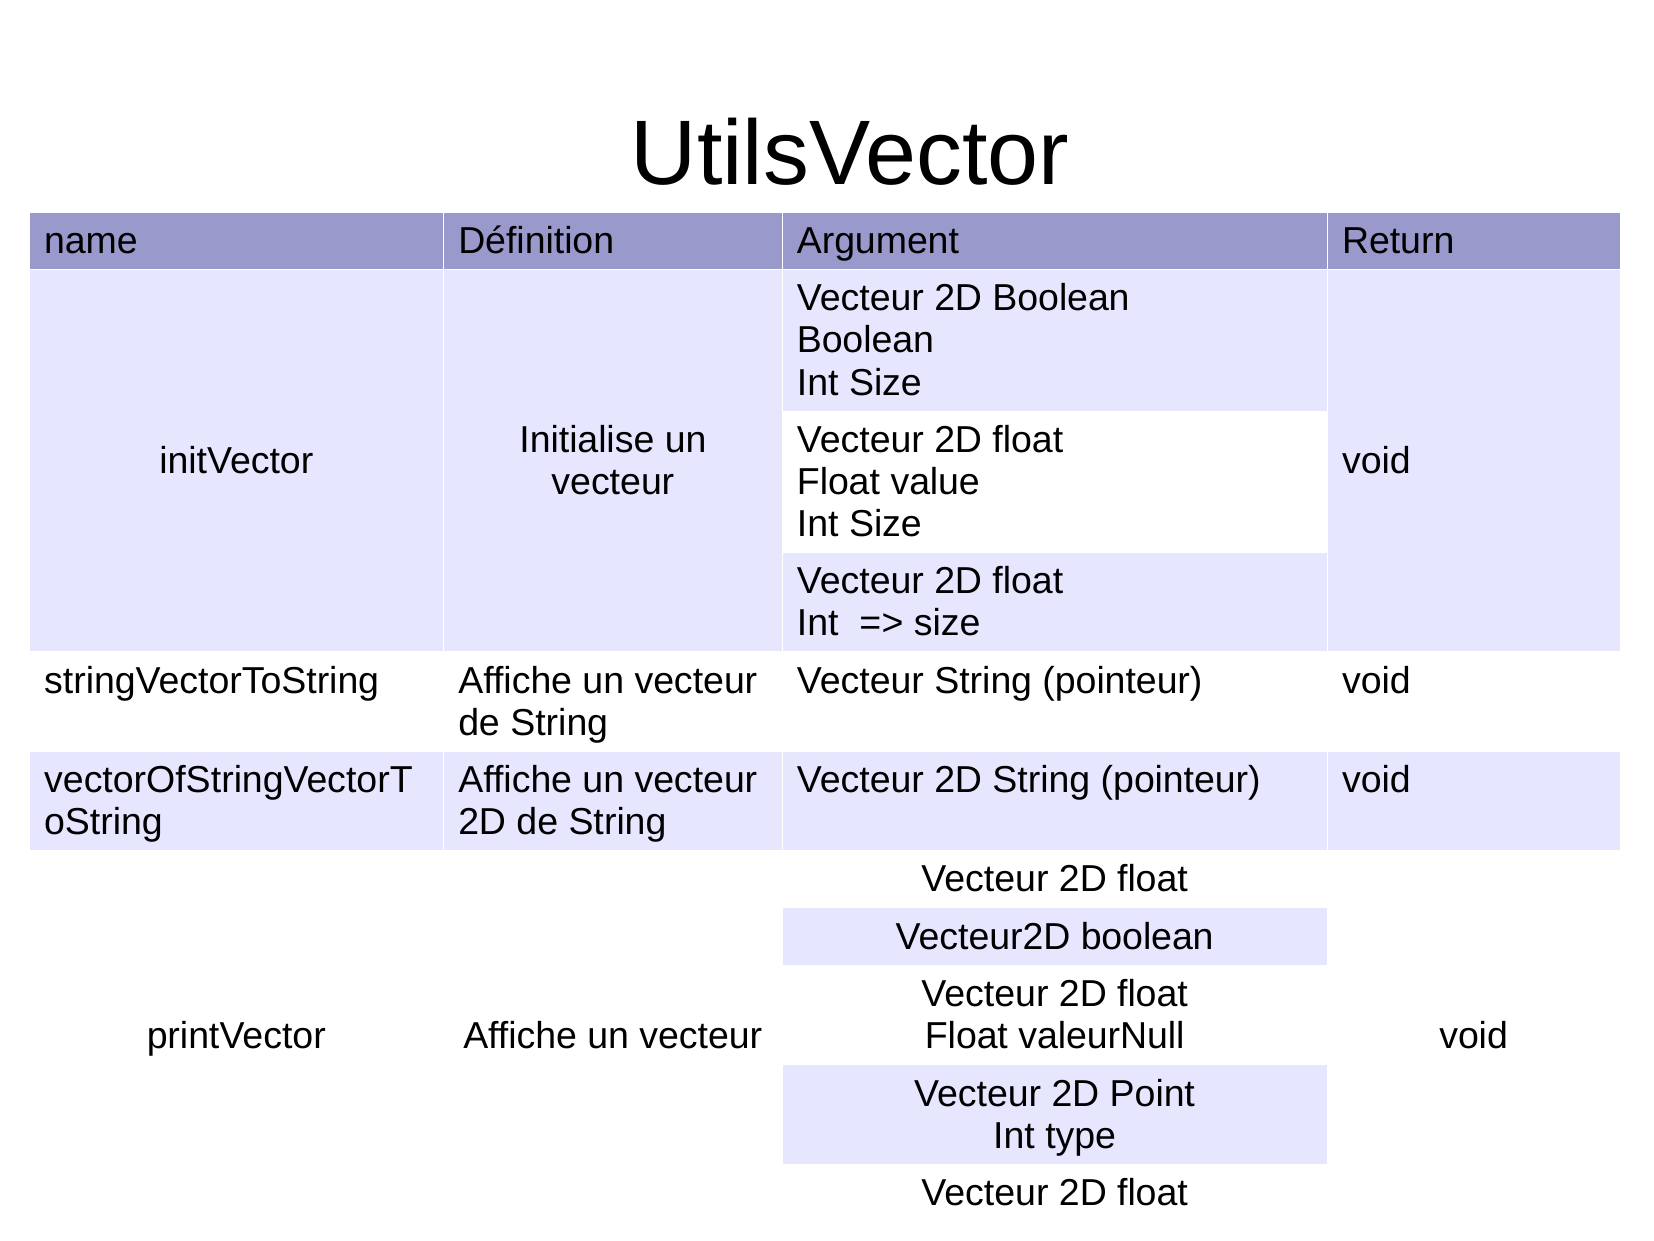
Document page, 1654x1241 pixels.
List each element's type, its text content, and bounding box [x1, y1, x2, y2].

table_cell Vecteur 2D String (pointeur) [783, 752, 1327, 850]
table_cell Affiche un vecteur [444, 851, 782, 1221]
table_cell printVector [30, 851, 443, 1221]
table_cell Initialise un vecteur [444, 270, 782, 651]
table_cell void [1328, 851, 1620, 1221]
table_cell Vecteur 2D Boolean Boolean Int Size [783, 270, 1327, 411]
table_cell void [1328, 752, 1620, 850]
table_cell Vecteur String (pointeur) [783, 652, 1327, 751]
table_cell void [1328, 270, 1620, 651]
table_cell Vecteur 2D Point Int type [783, 1065, 1327, 1164]
table_cell Vecteur 2D float [783, 1165, 1327, 1221]
table_cell Affiche un vecteur 2D de String [444, 752, 782, 850]
table_cell Vecteur 2D float Float value Int Size [783, 412, 1327, 552]
table_cell Vecteur2D boolean [783, 908, 1327, 965]
title UtilsVector [82, 49, 1619, 212]
table_cell Vecteur 2D float [783, 851, 1327, 907]
table_cell void [1328, 652, 1620, 751]
table_cell vectorOfStringVectorToString [30, 752, 443, 850]
table_cell stringVectorToString [30, 652, 443, 751]
table_cell Affiche un vecteur de String [444, 652, 782, 751]
table_header Argument [783, 213, 1327, 269]
table_header Définition [444, 213, 782, 269]
table_header Return [1328, 213, 1620, 269]
table_cell Vecteur 2D float Float valeurNull [783, 966, 1327, 1064]
table_header name [30, 213, 443, 269]
table_cell initVector [30, 270, 443, 651]
table_cell Vecteur 2D float Int => size [783, 553, 1327, 651]
